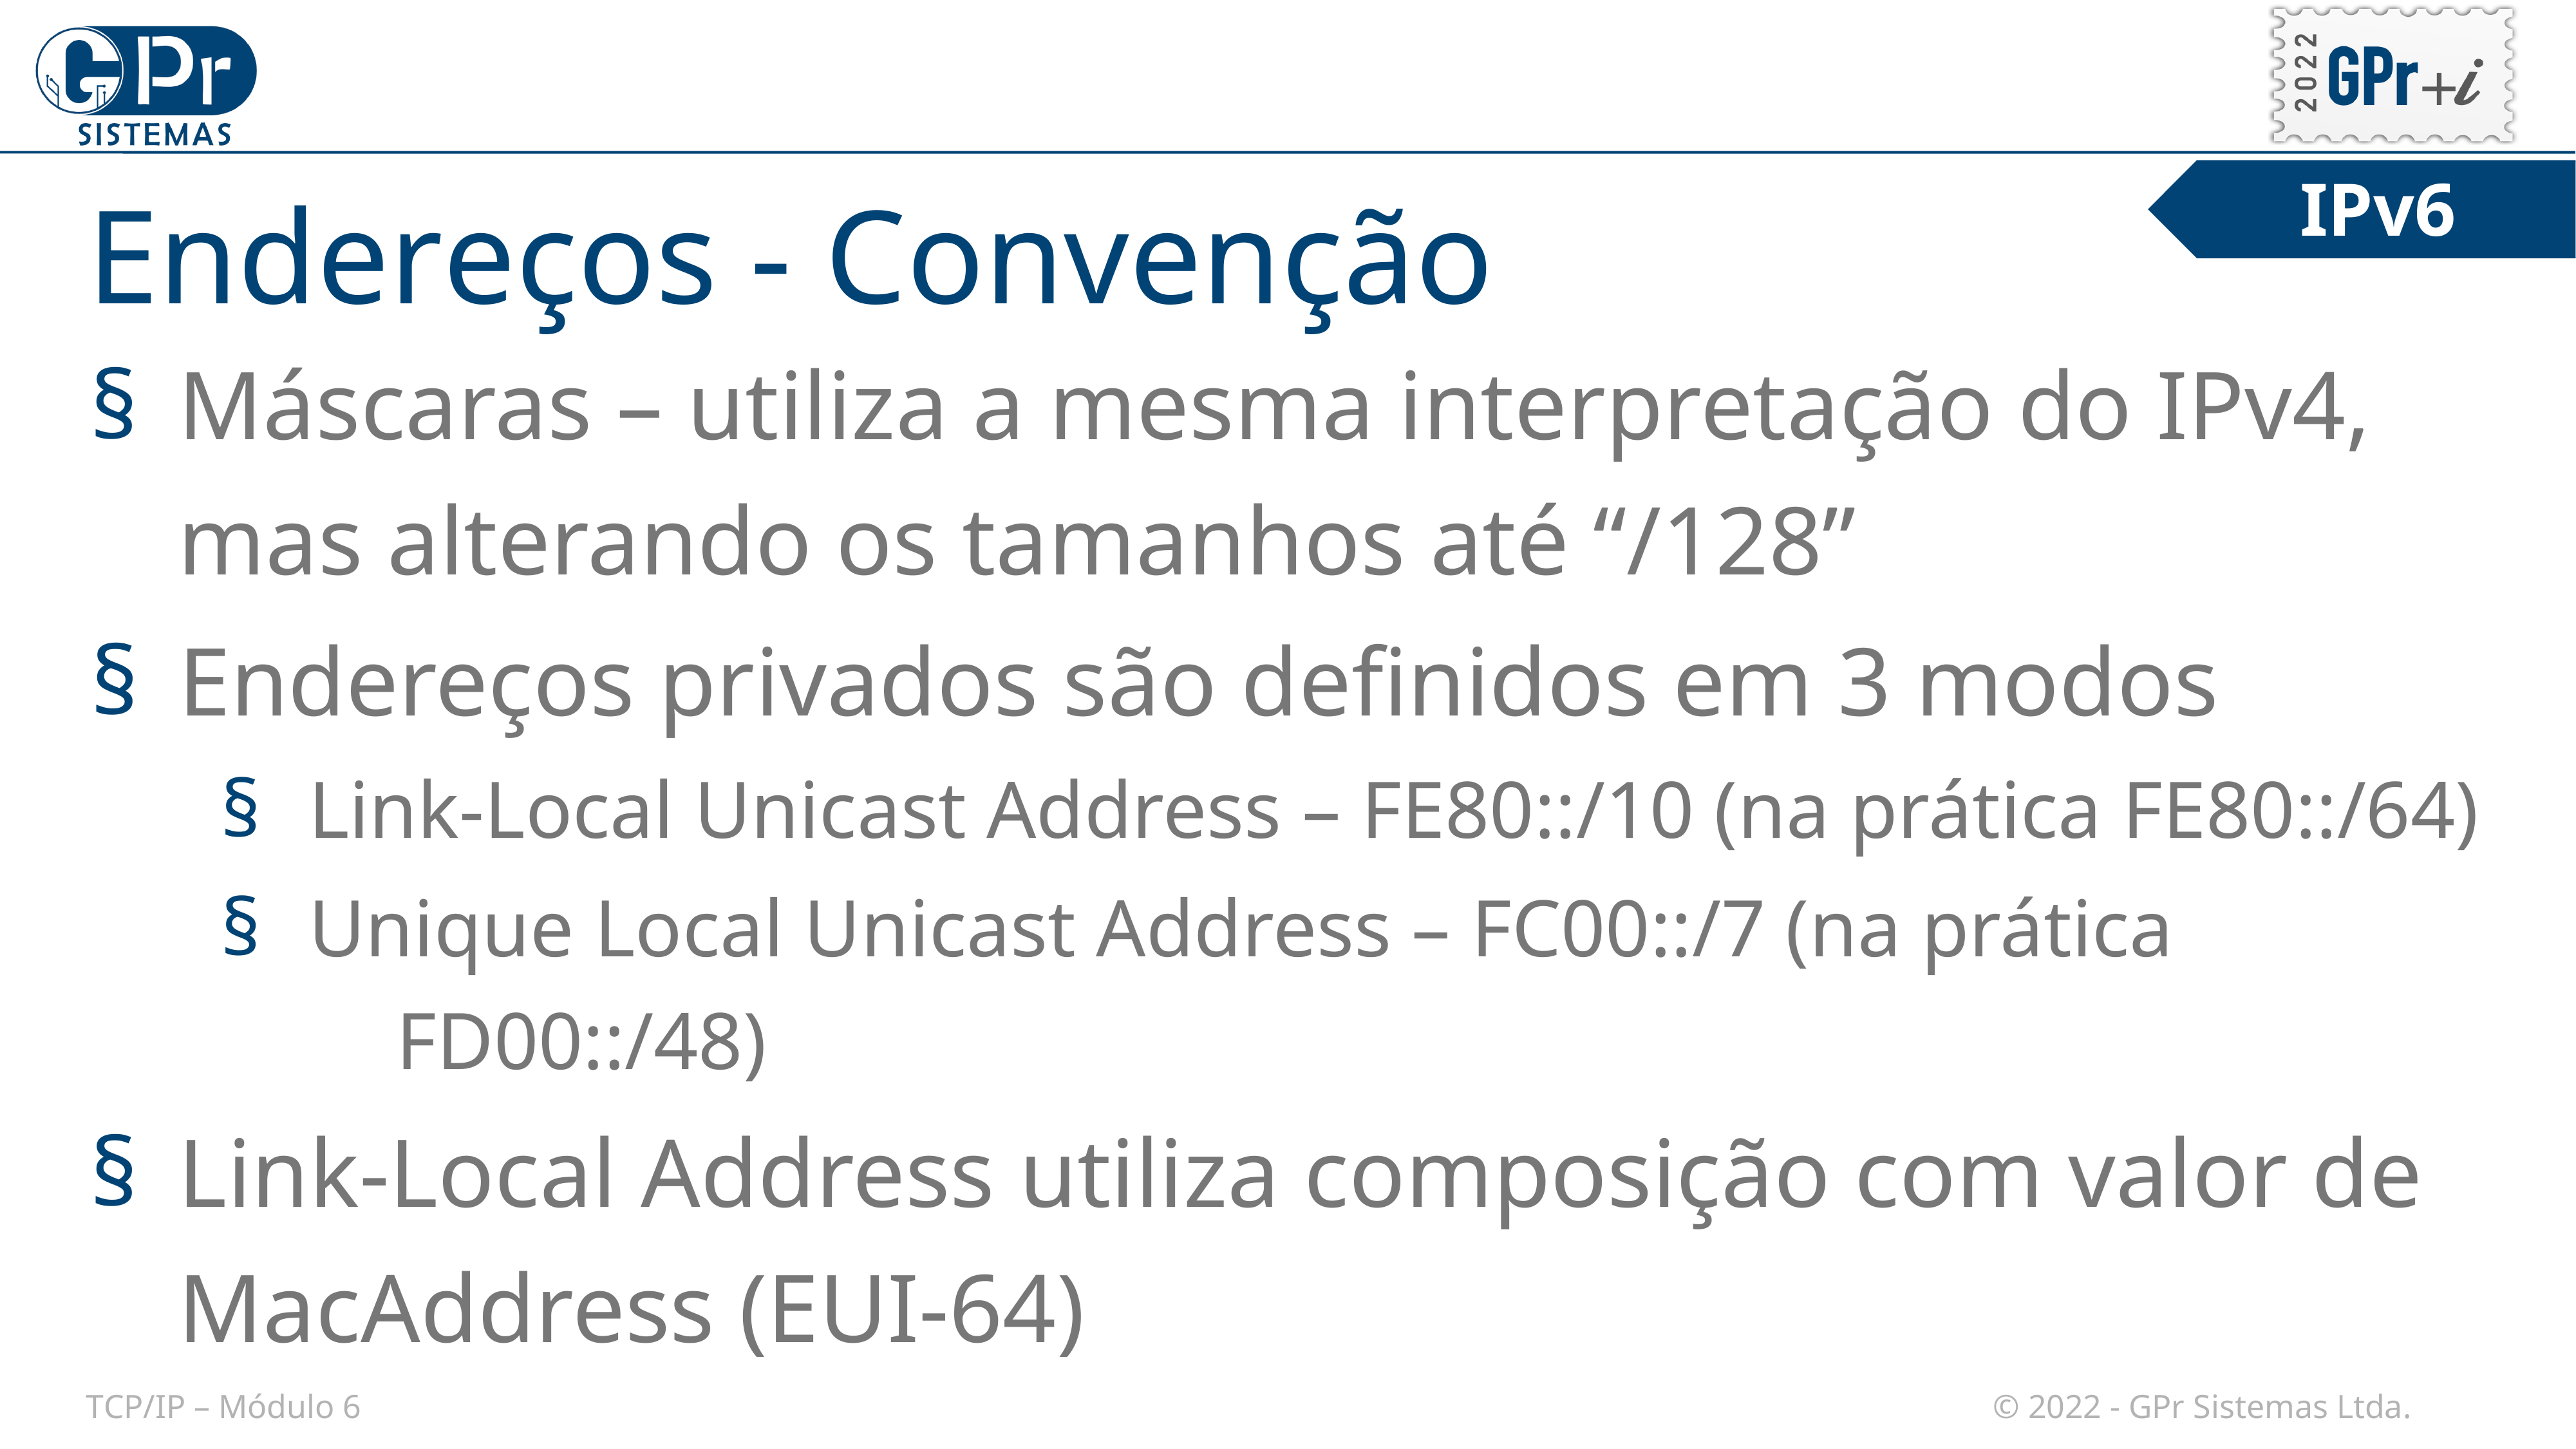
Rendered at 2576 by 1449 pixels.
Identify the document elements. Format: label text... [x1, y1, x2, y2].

text_box [2148, 160, 2576, 258]
picture [2268, 4, 2519, 145]
picture [34, 26, 257, 147]
list Endereços - Convenção [81, 169, 2496, 343]
text_box IPv6 [2219, 157, 2537, 256]
list Máscaras – utiliza a mesma interpretação do IPv4, mas alterando os tamanhos até “/128” Endereços privados são definidos em 3 modos Link-Local Unicast Address – FE80::/10 (na prática FE80::/64) Unique Local Unicast Address – FC00::/7 (na prática FD00::/48) Link-Local Address utiliza composição com valor de MacAddress (EUI-64) [80, 319, 2496, 1382]
